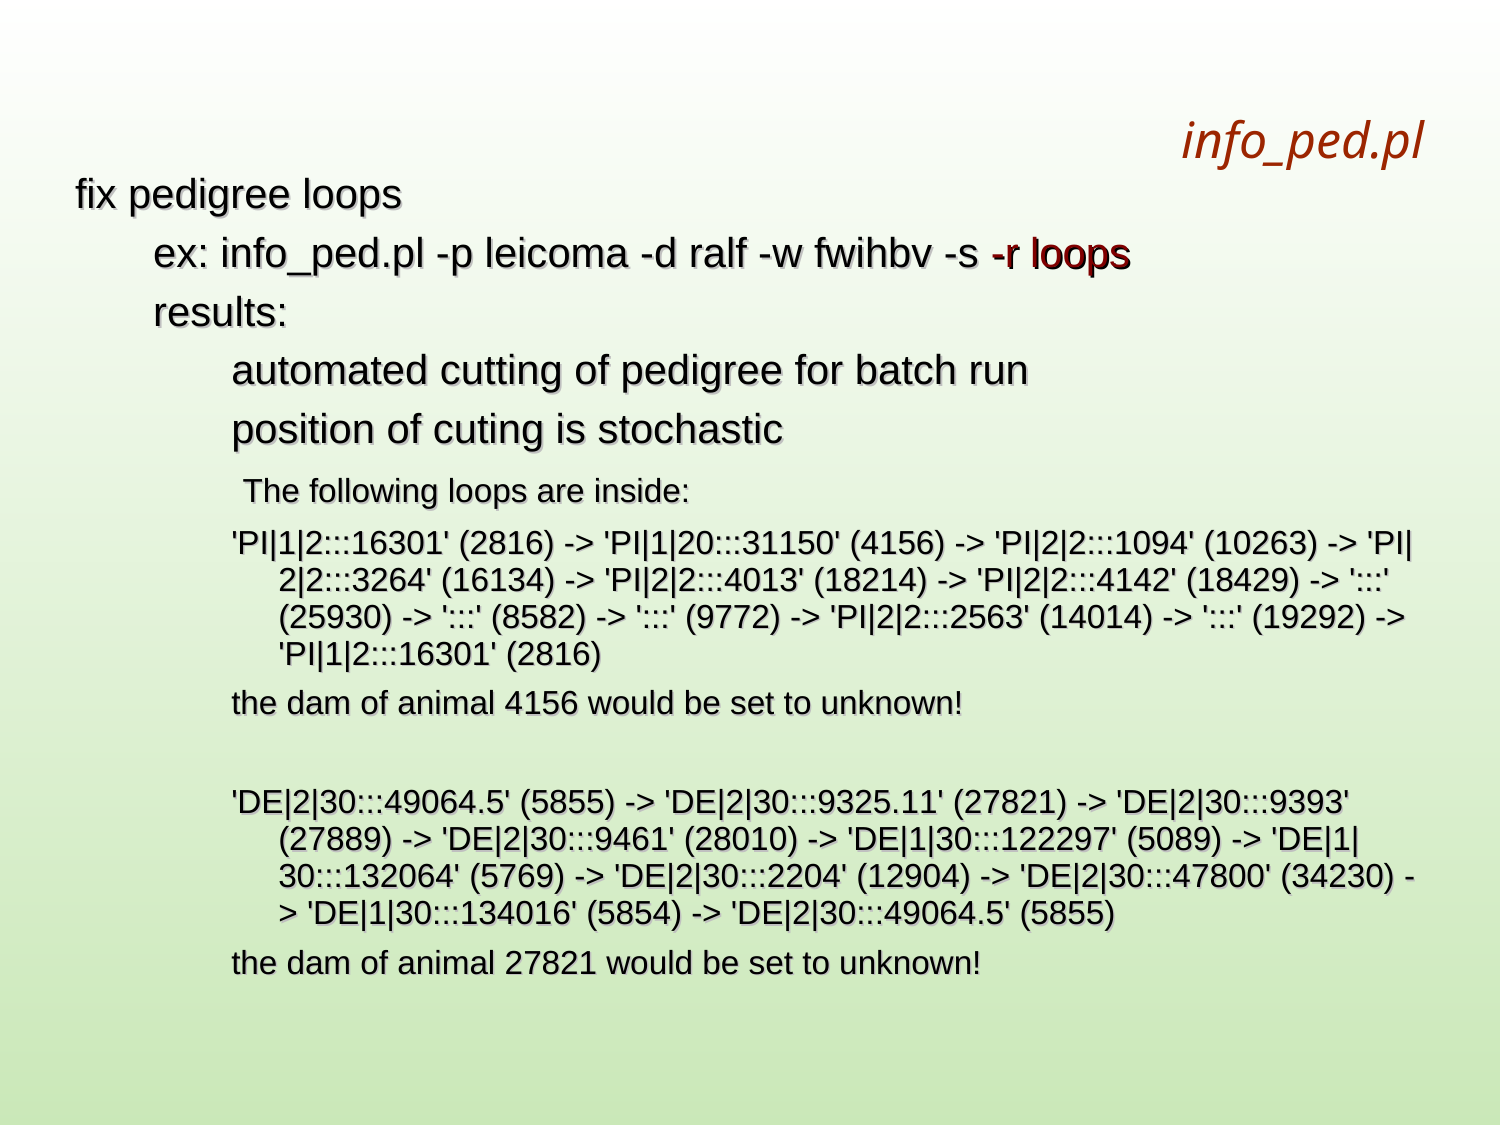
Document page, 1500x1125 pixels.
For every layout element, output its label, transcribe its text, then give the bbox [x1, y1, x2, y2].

list fix pedigree loops ex: info_ped.pl -p leicoma -d ralf -w fwihbv -s -r loops results: automated cutting of pedigree for batch run position of cuting is stochastic The following loops are inside: 'PI|1|2:::16301' (2816) -> 'PI|1|20:::31150' (4156) -> 'PI|2|2:::1094' (10263) -> 'PI|2|2:::3264' (16134) -> 'PI|2|2:::4013' (18214) -> 'PI|2|2:::4142' (18429) -> ':::' (25930) -> ':::' (8582) -> ':::' (9772) -> 'PI|2|2:::2563' (14014) -> ':::' (19292) -> 'PI|1|2:::16301' (2816) the dam of animal 4156 would be set to unknown! 'DE|2|30:::49064.5' (5855) -> 'DE|2|30:::9325.11' (27821) -> 'DE|2|30:::9393' (27889) -> 'DE|2|30:::9461' (28010) -> 'DE|1|30:::122297' (5089) -> 'DE|1|30:::132064' (5769) -> 'DE|2|30:::2204' (12904) -> 'DE|2|30:::47800' (34230) -> 'DE|1|30:::134016' (5854) -> 'DE|2|30:::49064.5' (5855) the dam of animal 27821 would be set to unknown! [75, 170, 1425, 982]
title info_ped.pl [75, 52, 1425, 170]
